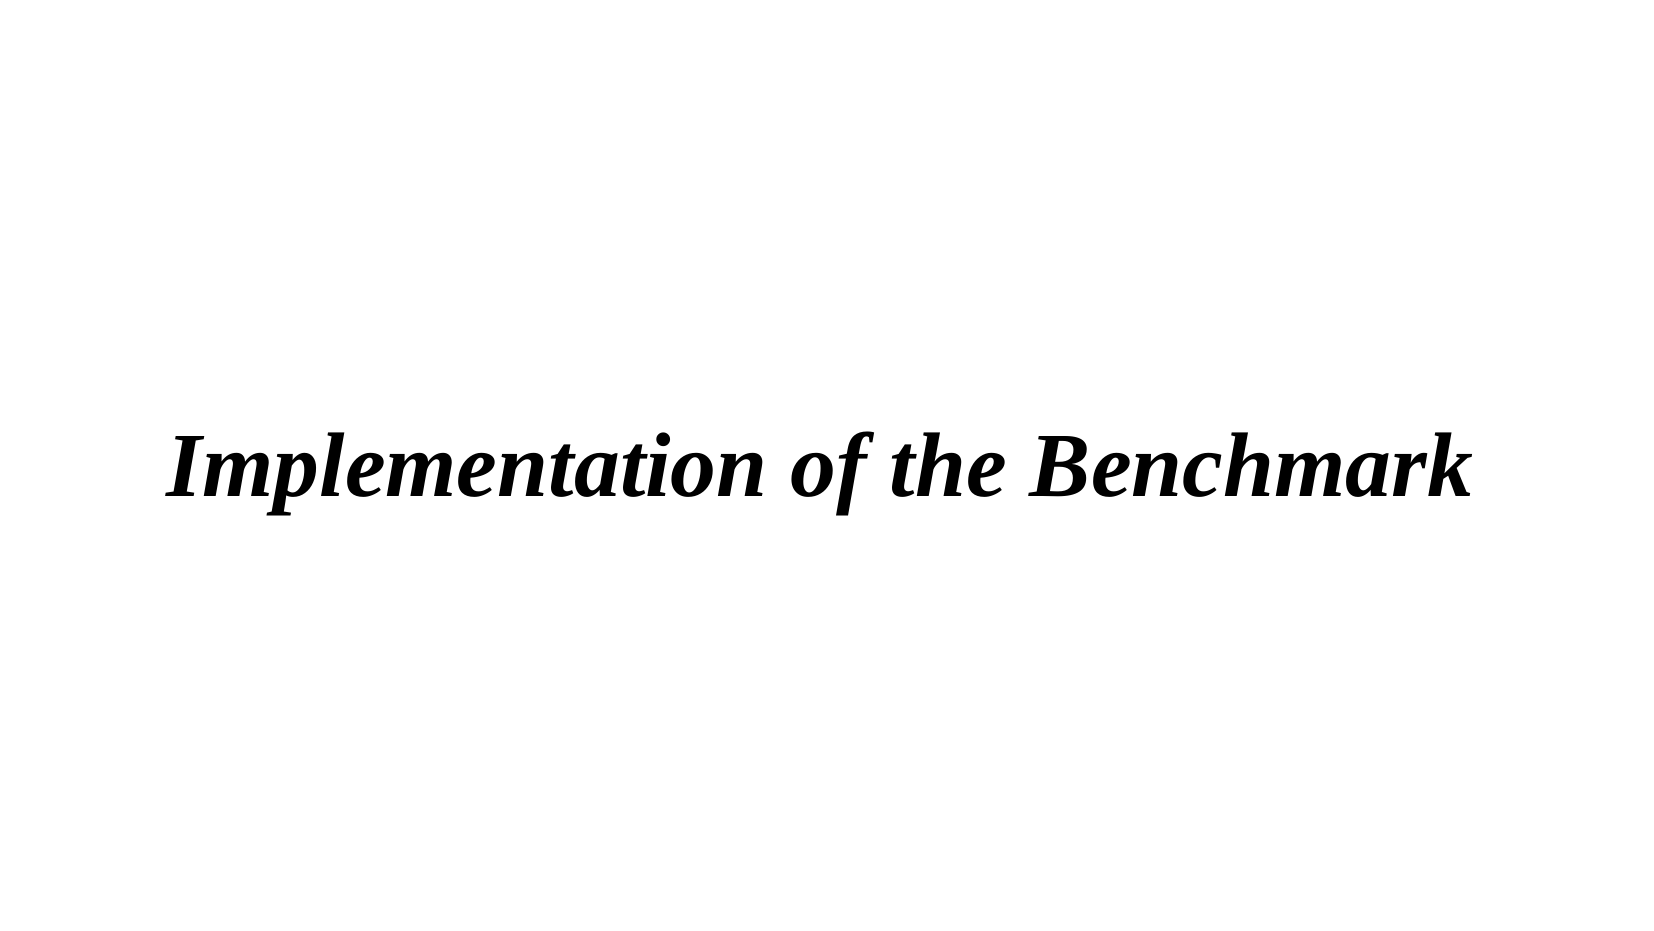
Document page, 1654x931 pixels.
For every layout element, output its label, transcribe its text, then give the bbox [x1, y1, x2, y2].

title Implementation of the Benchmark [76, 387, 1566, 543]
